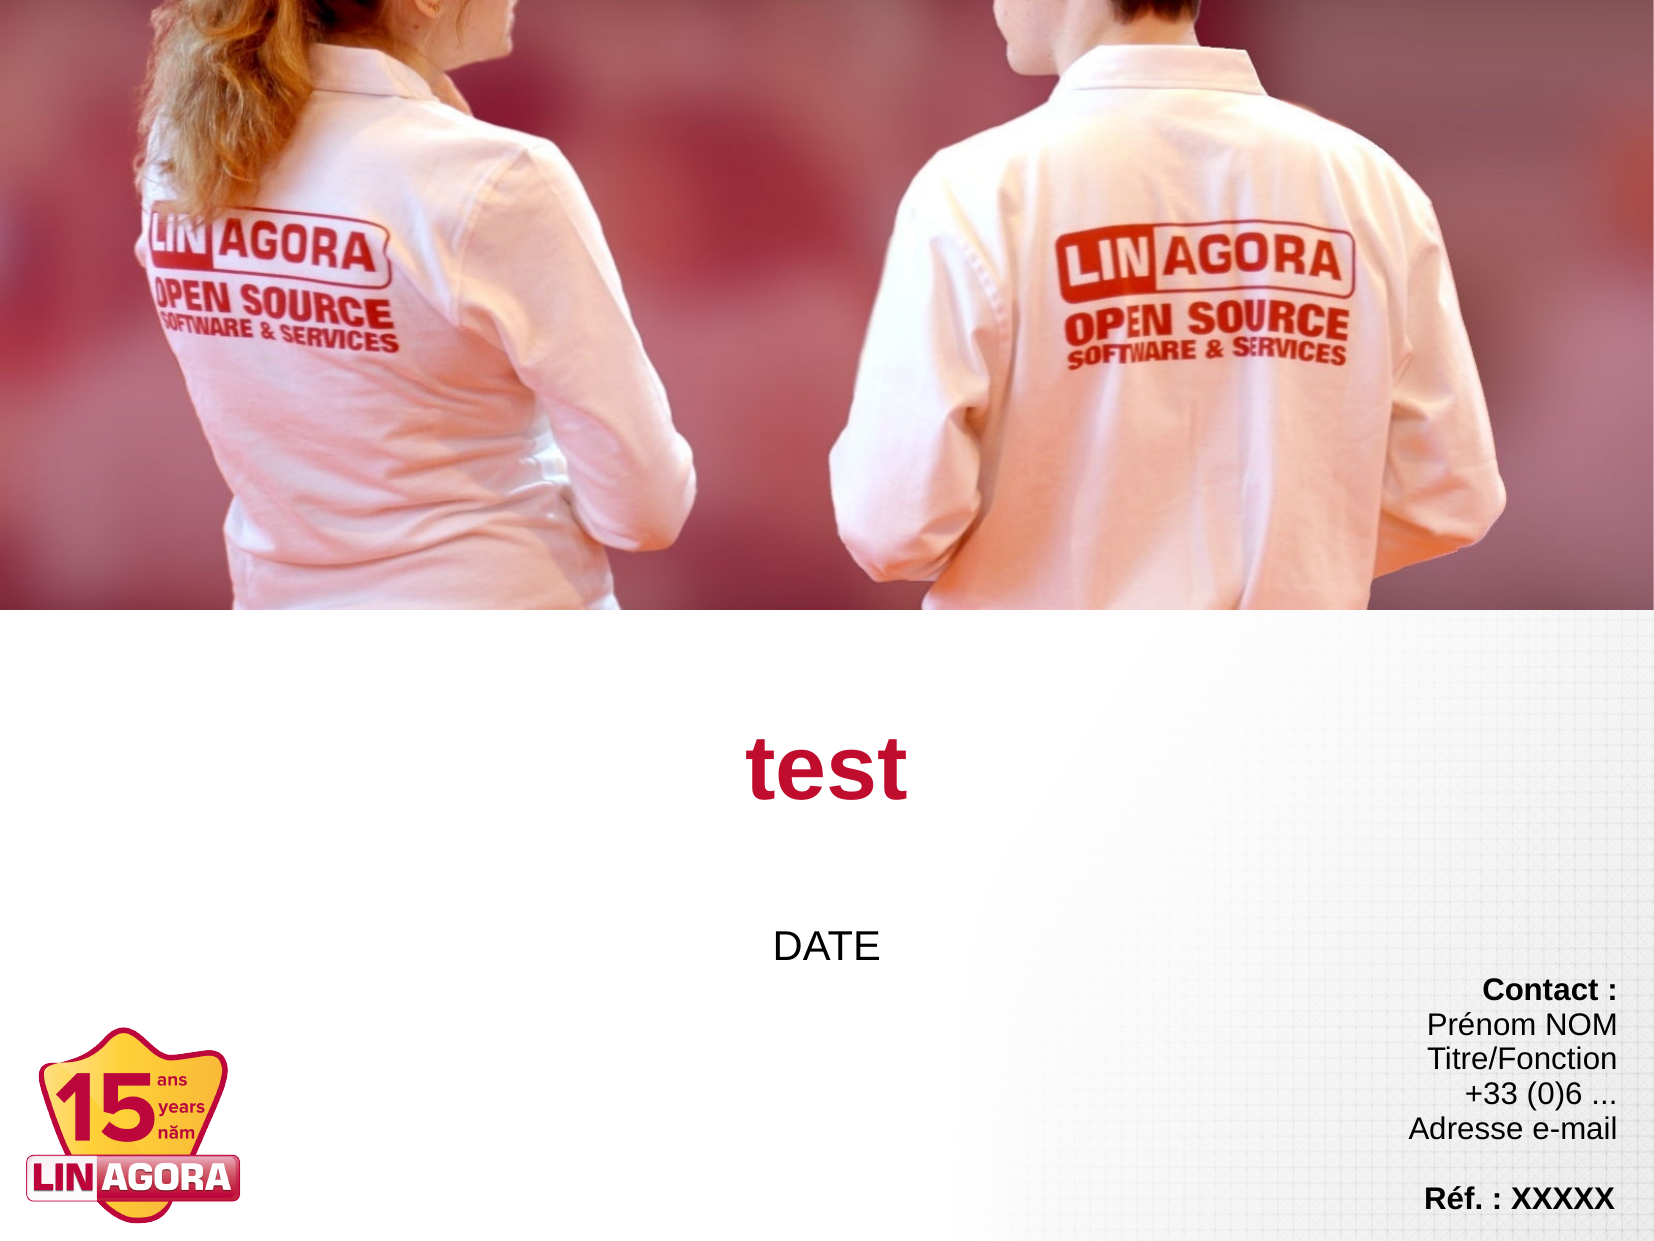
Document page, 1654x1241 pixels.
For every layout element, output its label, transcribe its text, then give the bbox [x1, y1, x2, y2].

text_box Réf. : XXXXX [1334, 1181, 1630, 1217]
picture [0, 0, 1654, 1241]
list Contact : Prénom NOM Titre/Fonction +33 (0)6 ... Adresse e-mail [767, 850, 1619, 1146]
text_box DATE [472, 915, 1182, 978]
title test [118, 649, 1536, 886]
picture [23, 1015, 243, 1235]
